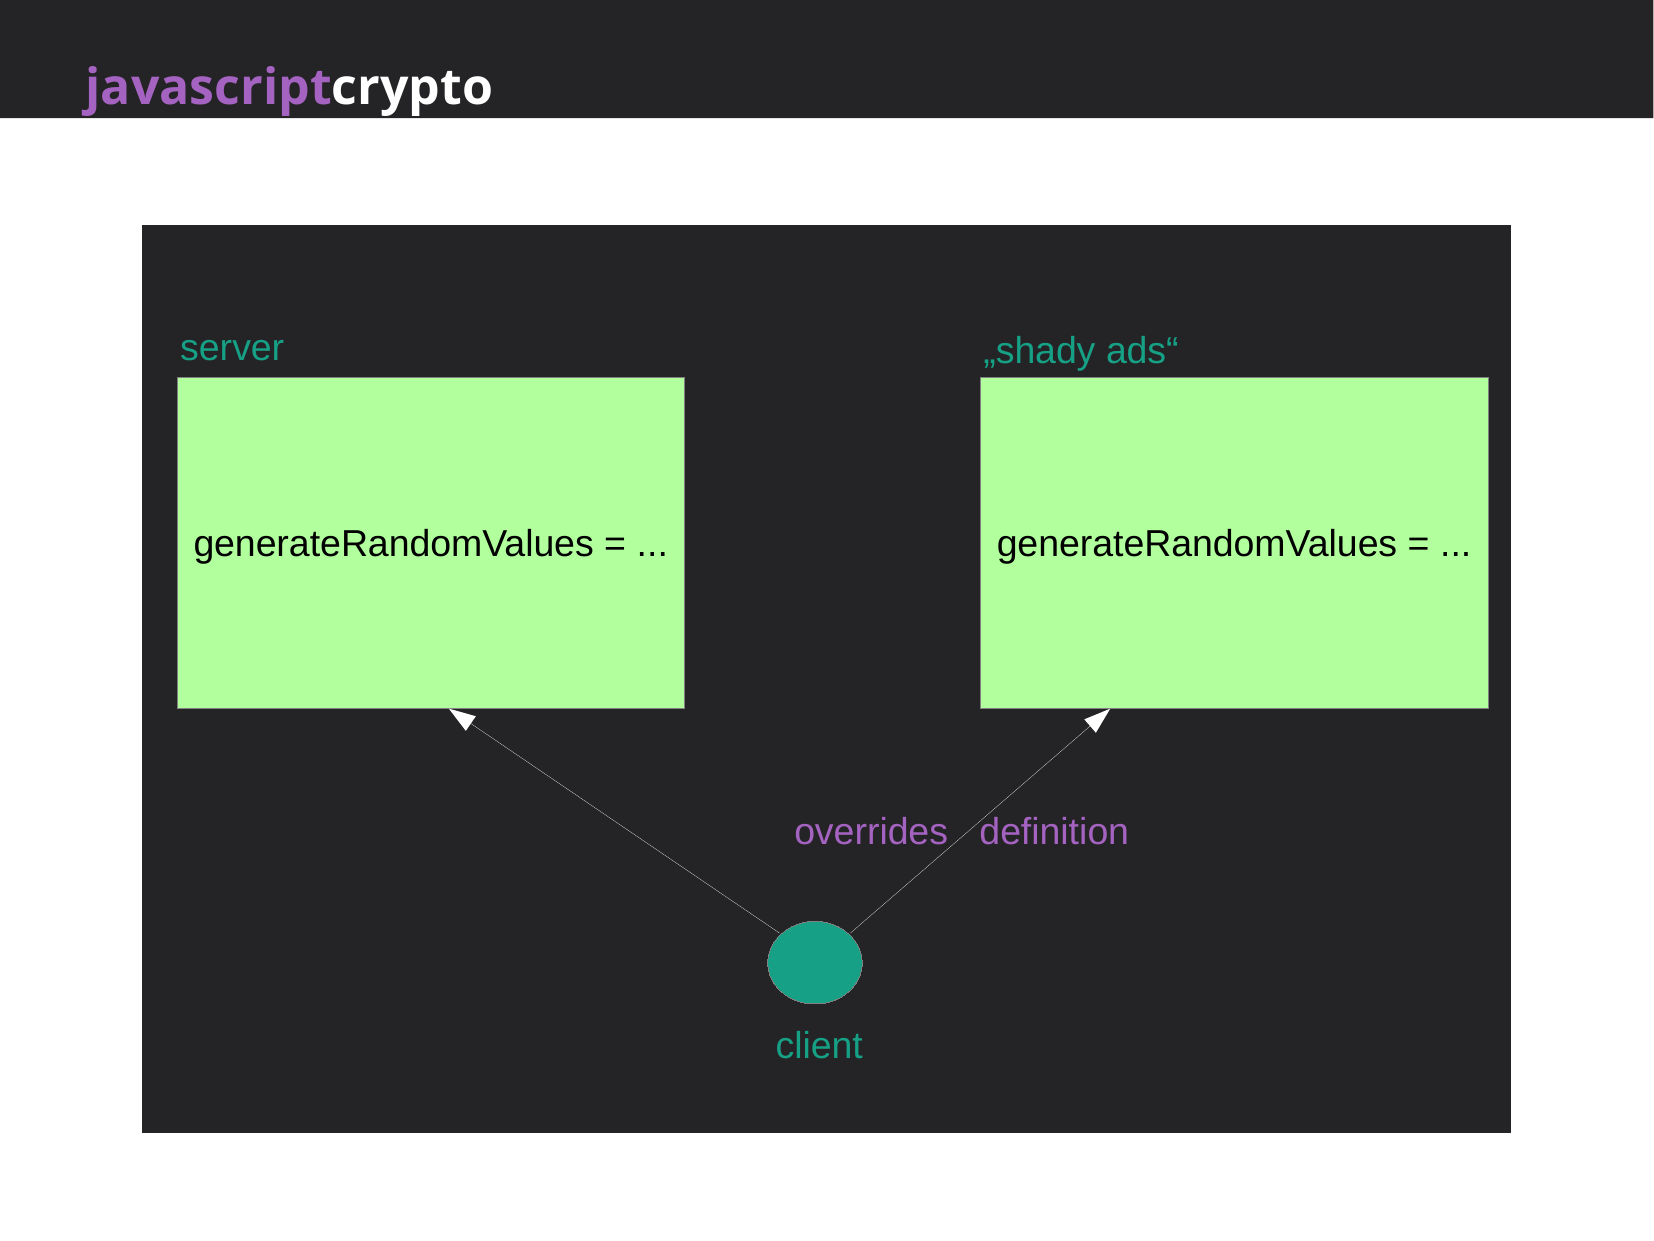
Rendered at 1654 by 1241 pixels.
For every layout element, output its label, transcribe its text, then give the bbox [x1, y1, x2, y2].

text_box „shady ads“ [968, 321, 1300, 379]
text_box client [760, 1017, 1175, 1075]
text_box [141, 224, 1512, 1134]
text_box generateRandomValues = ... [980, 377, 1489, 709]
text_box javascriptcrypto [70, 43, 544, 119]
text_box server [165, 318, 497, 376]
text_box generateRandomValues = ... [177, 377, 685, 709]
text_box [0, 0, 1654, 119]
text_box overrides definition [779, 803, 1158, 860]
